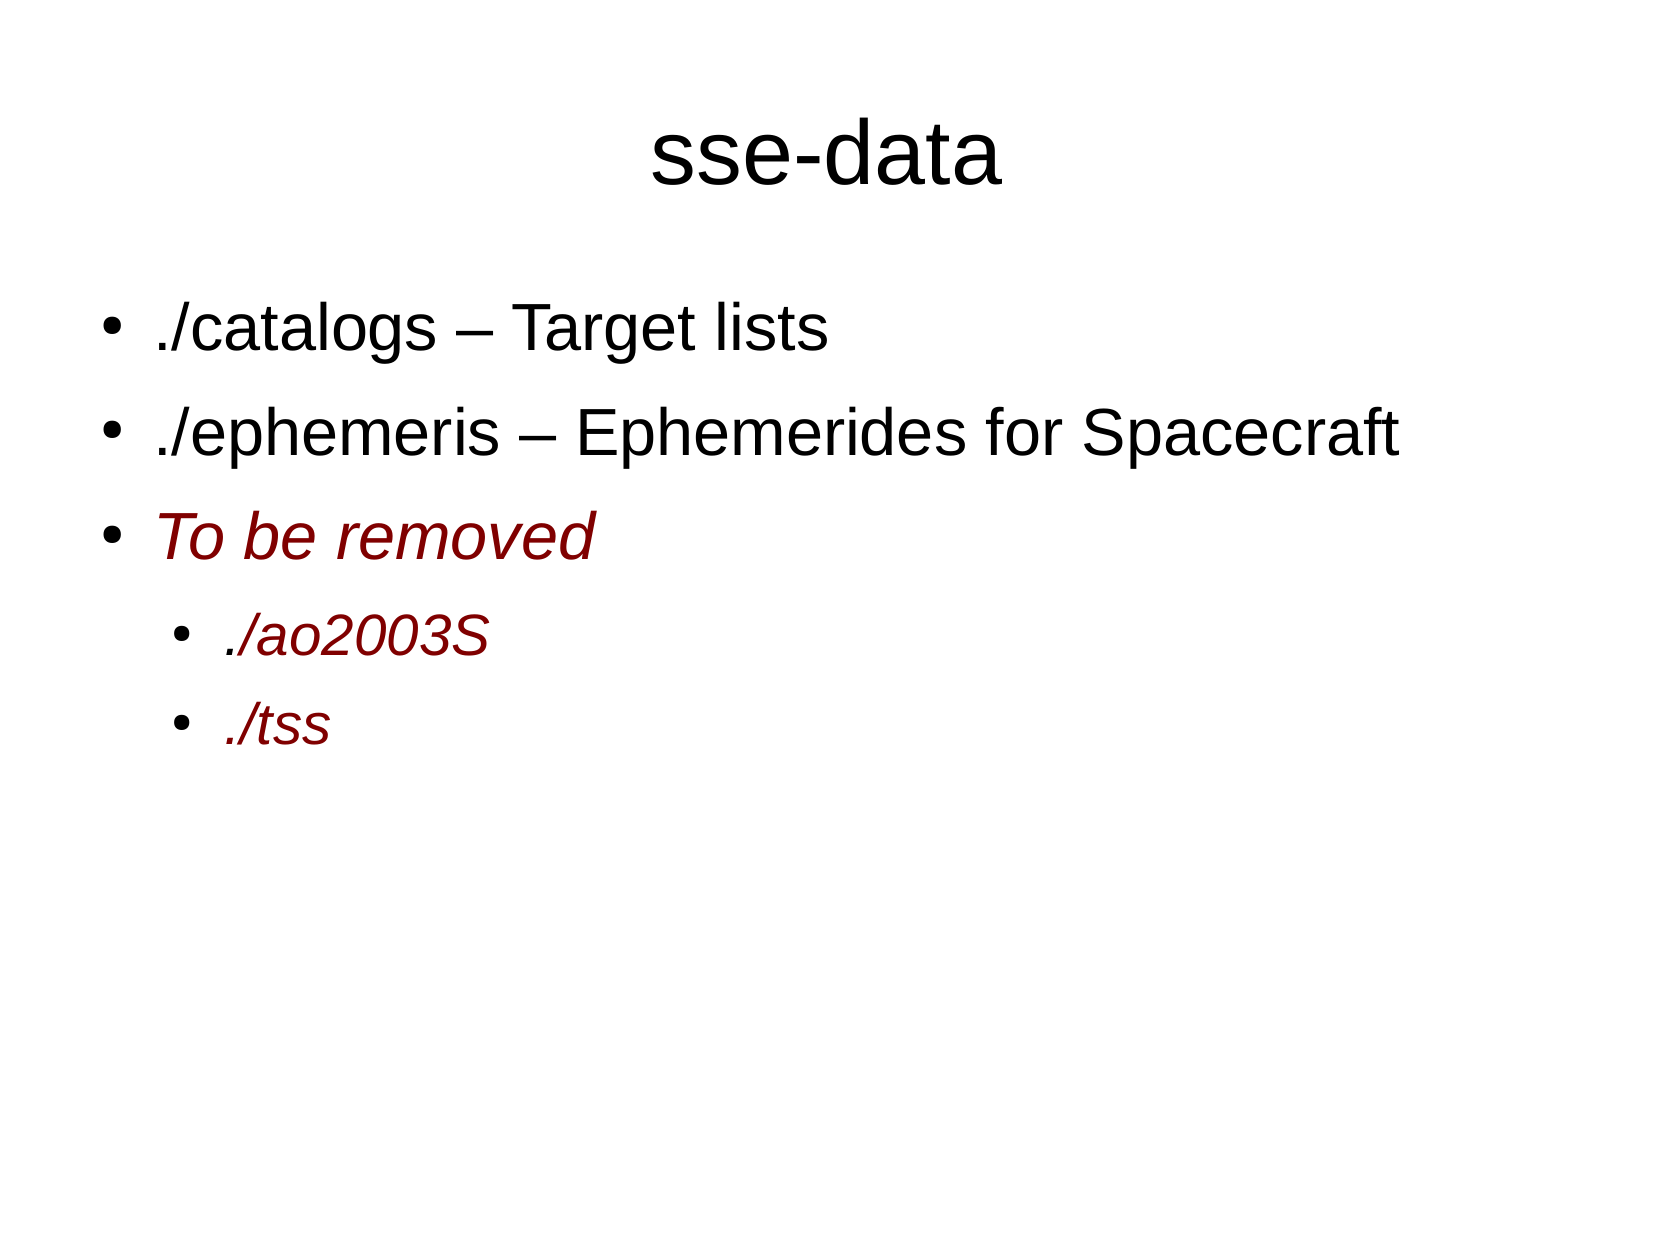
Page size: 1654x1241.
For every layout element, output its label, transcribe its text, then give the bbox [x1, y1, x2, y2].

list ./catalogs – Target lists ./ephemeris – Ephemerides for Spacecraft To be removed ./ao2003S ./tss [82, 290, 1571, 1109]
title sse-data [82, 56, 1571, 250]
